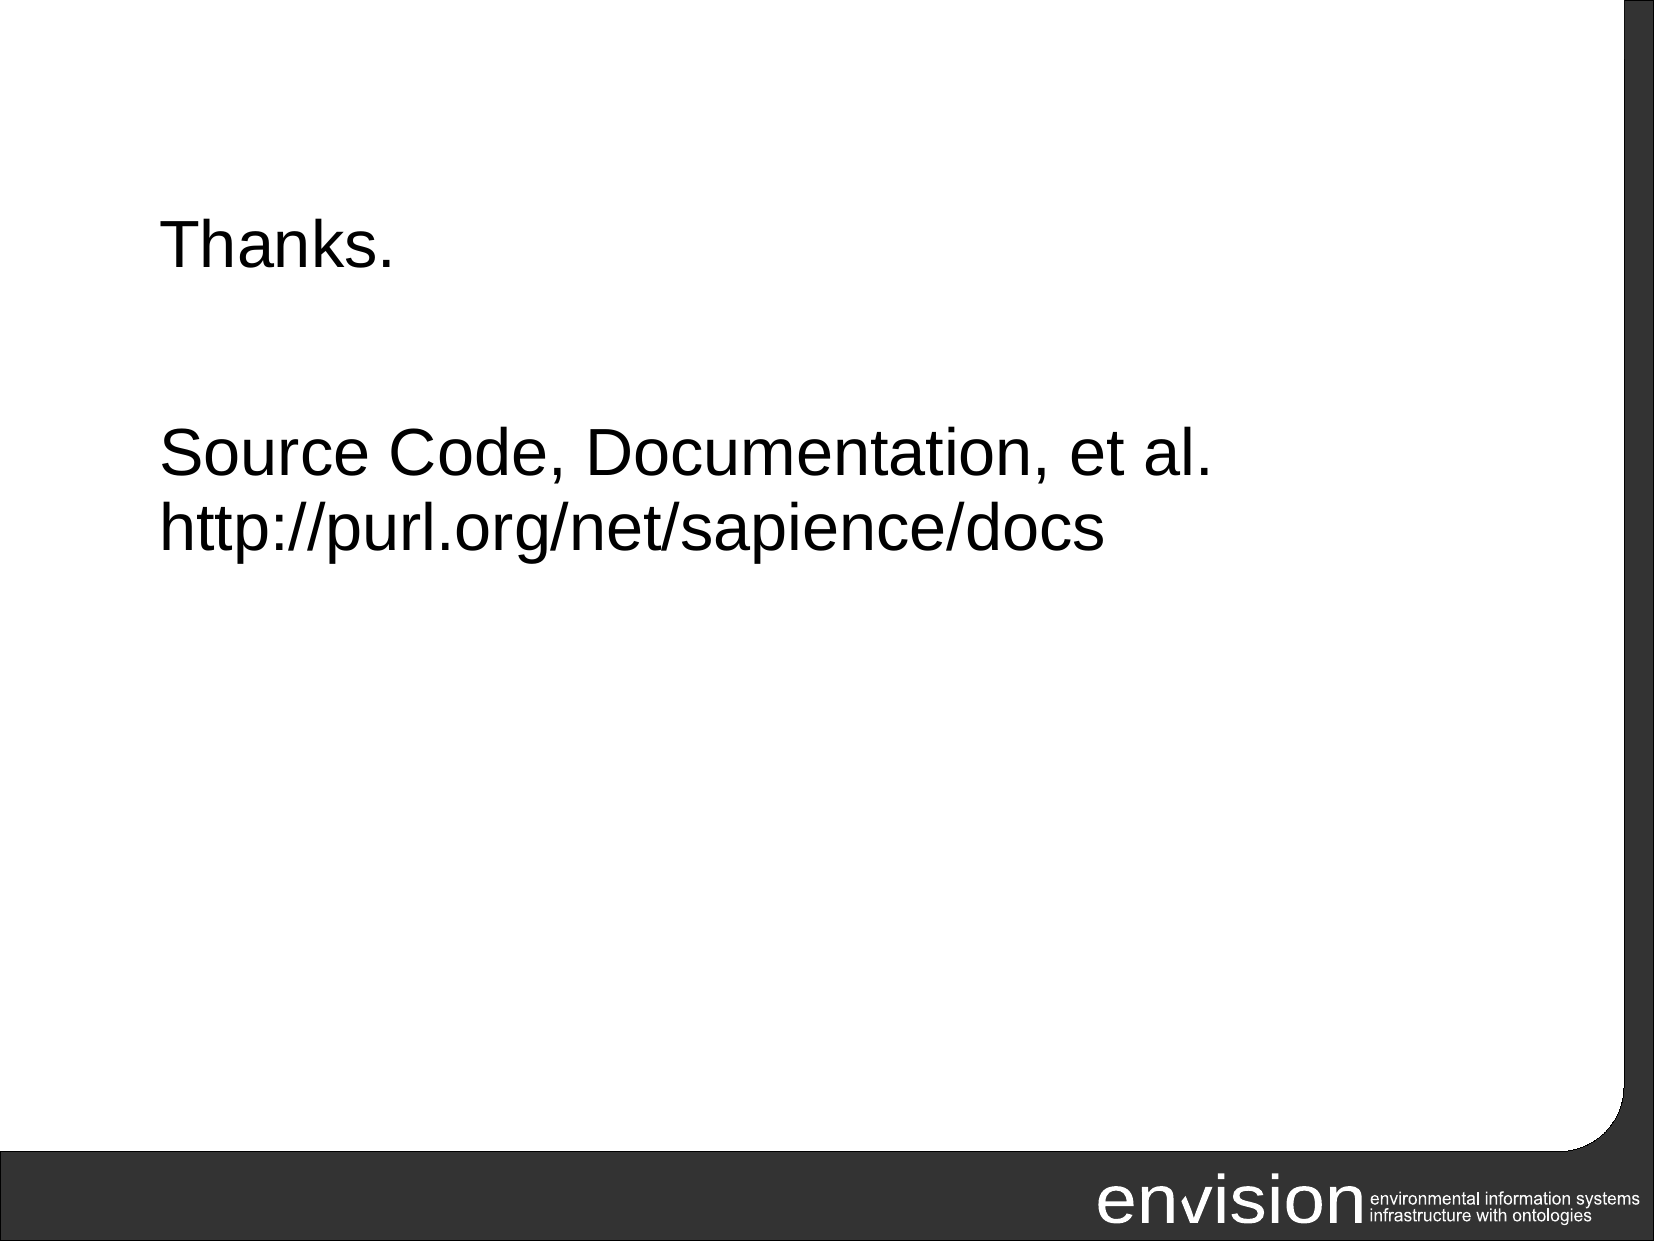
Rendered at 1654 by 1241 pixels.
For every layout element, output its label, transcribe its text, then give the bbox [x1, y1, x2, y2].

list Thanks. Source Code, Documentation, et al. http://purl.org/net/sapience/docs [88, 206, 1571, 1011]
